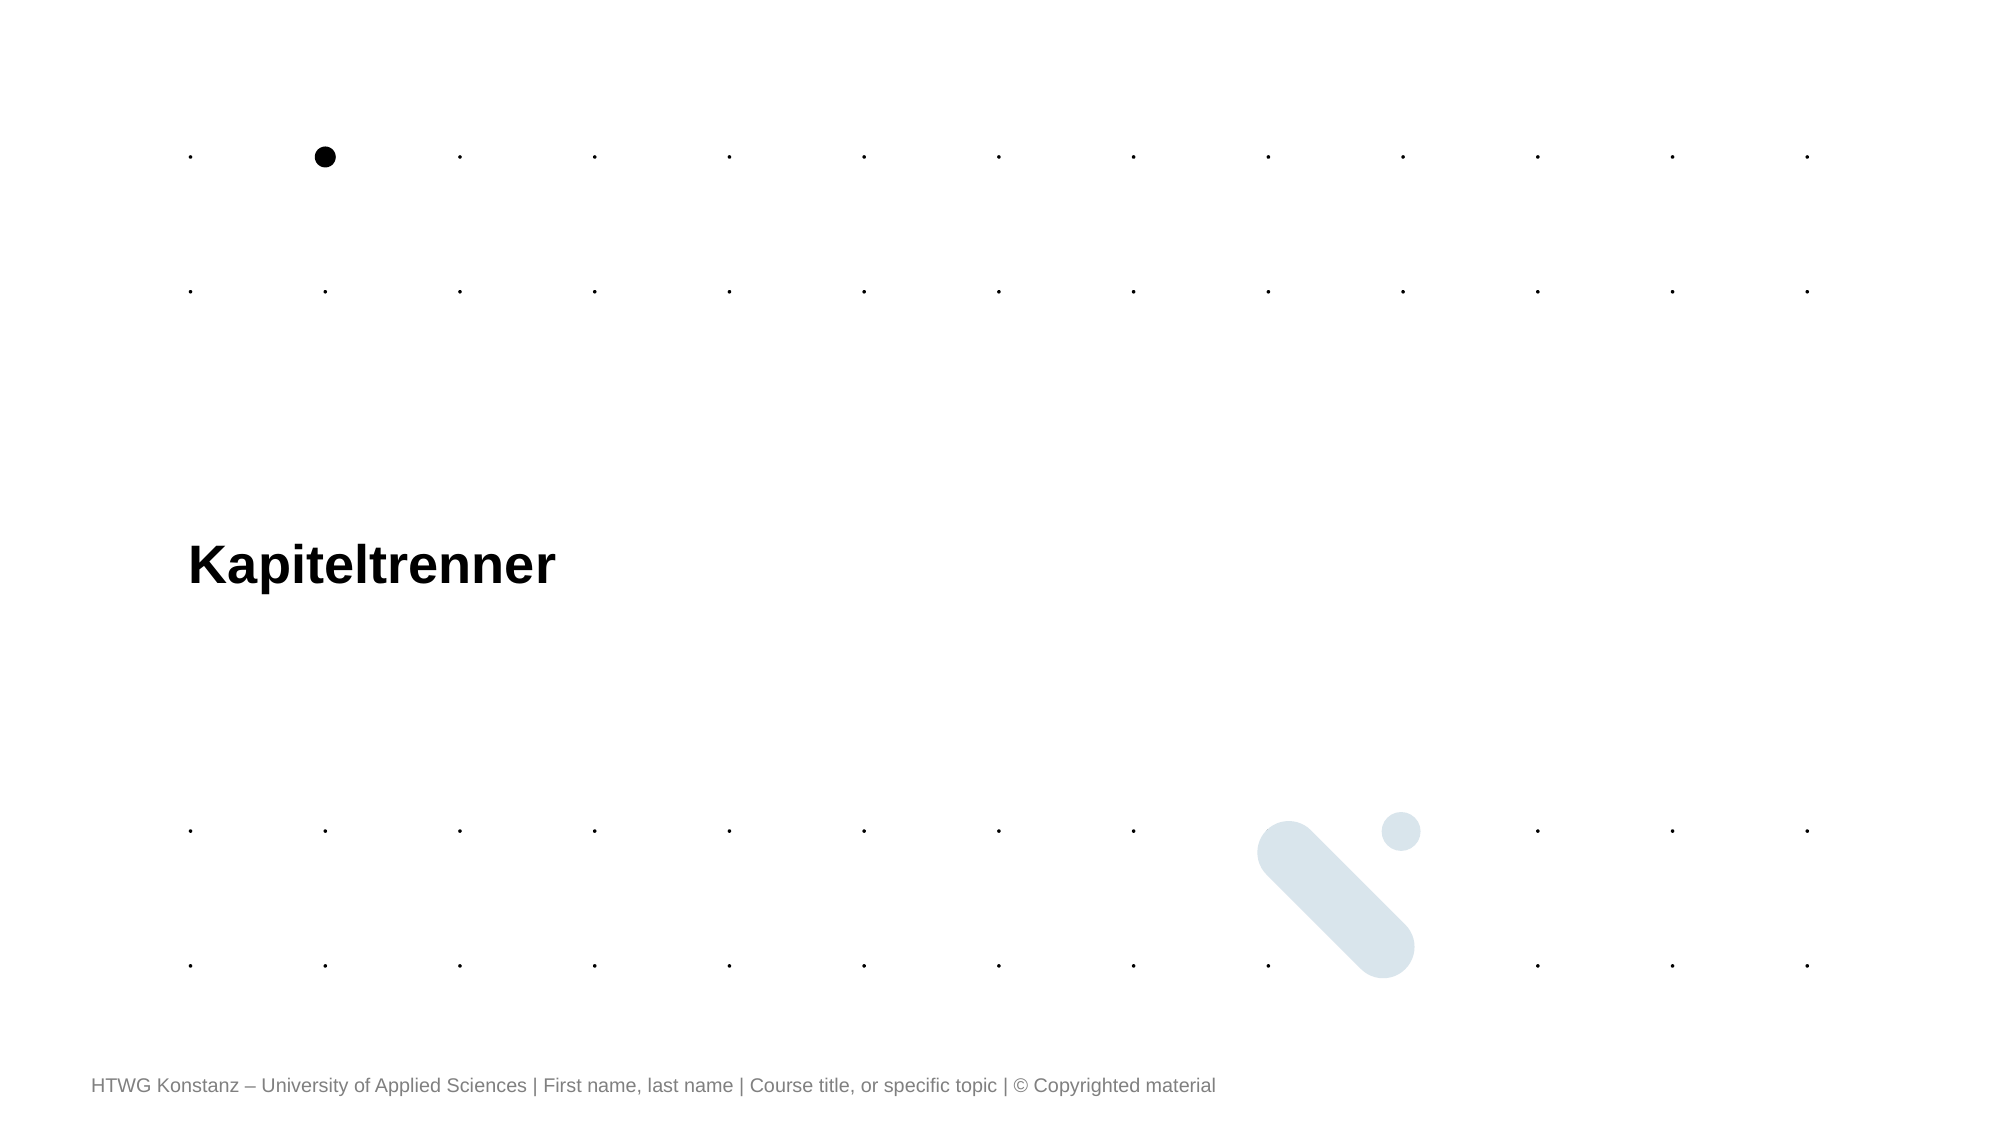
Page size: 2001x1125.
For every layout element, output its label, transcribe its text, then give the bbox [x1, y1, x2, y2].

list Kapiteltrenner [188, 528, 1810, 595]
